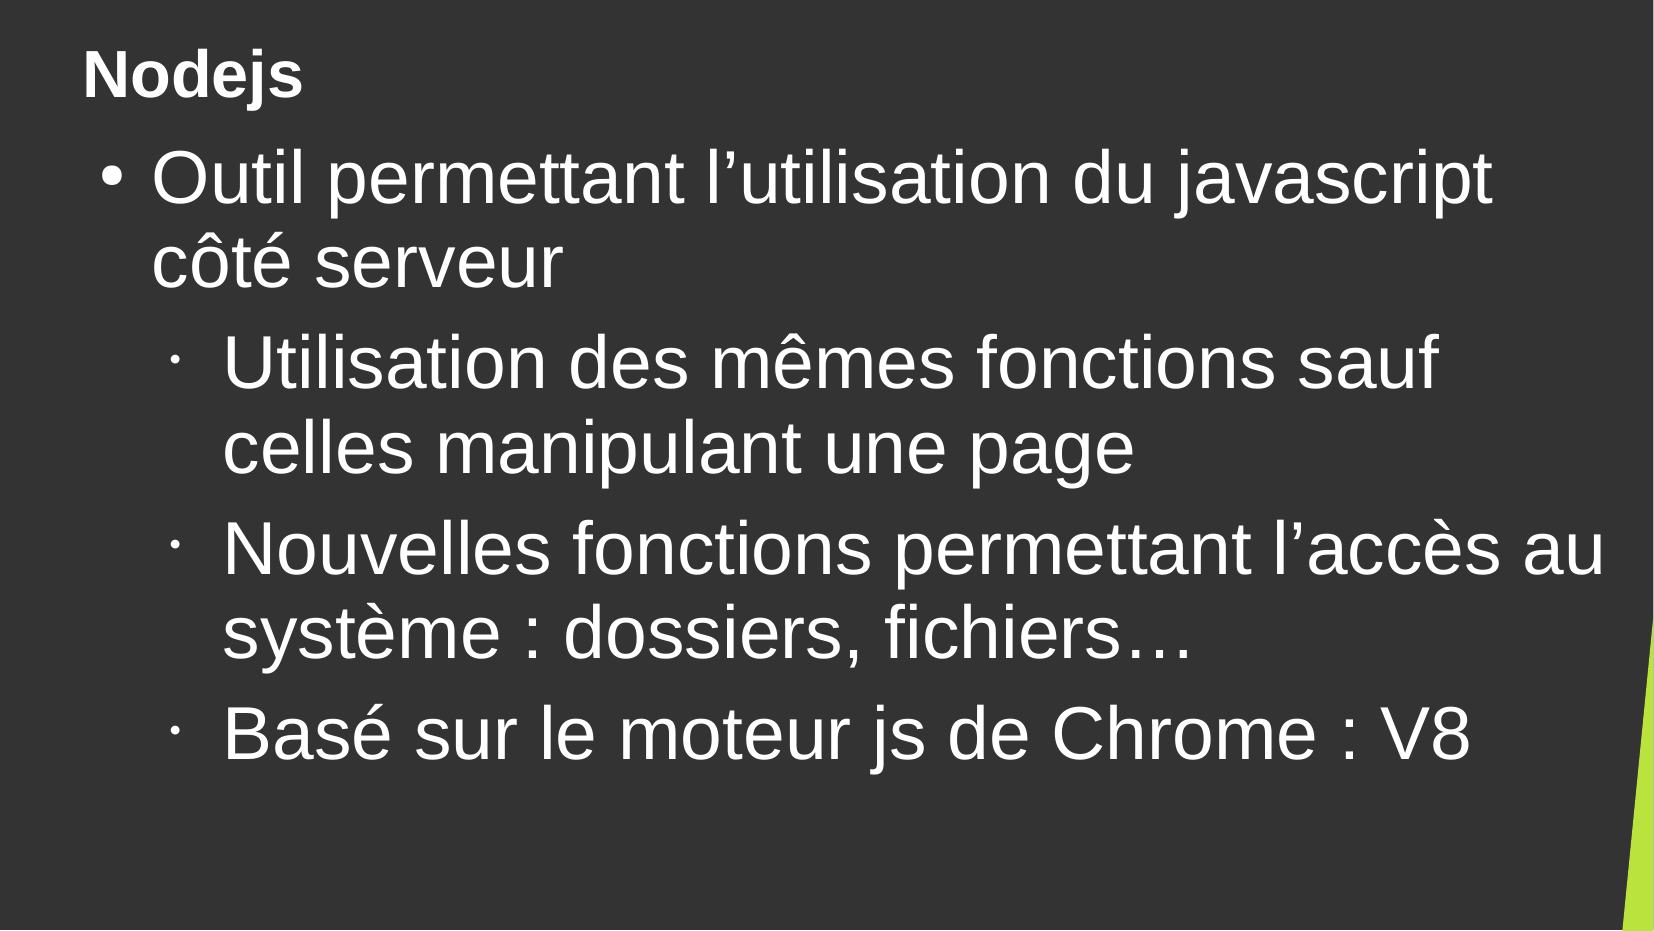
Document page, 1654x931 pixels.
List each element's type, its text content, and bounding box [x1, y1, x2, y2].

title Nodejs [82, 37, 1571, 112]
text_box [1622, 609, 1654, 931]
list Outil permettant l’utilisation du javascript côté serveur Utilisation des mêmes fonctions sauf celles manipulant une page Nouvelles fonctions permettant l’accès au système : dossiers, fichiers… Basé sur le moteur js de Chrome : V8 [80, 135, 1619, 827]
